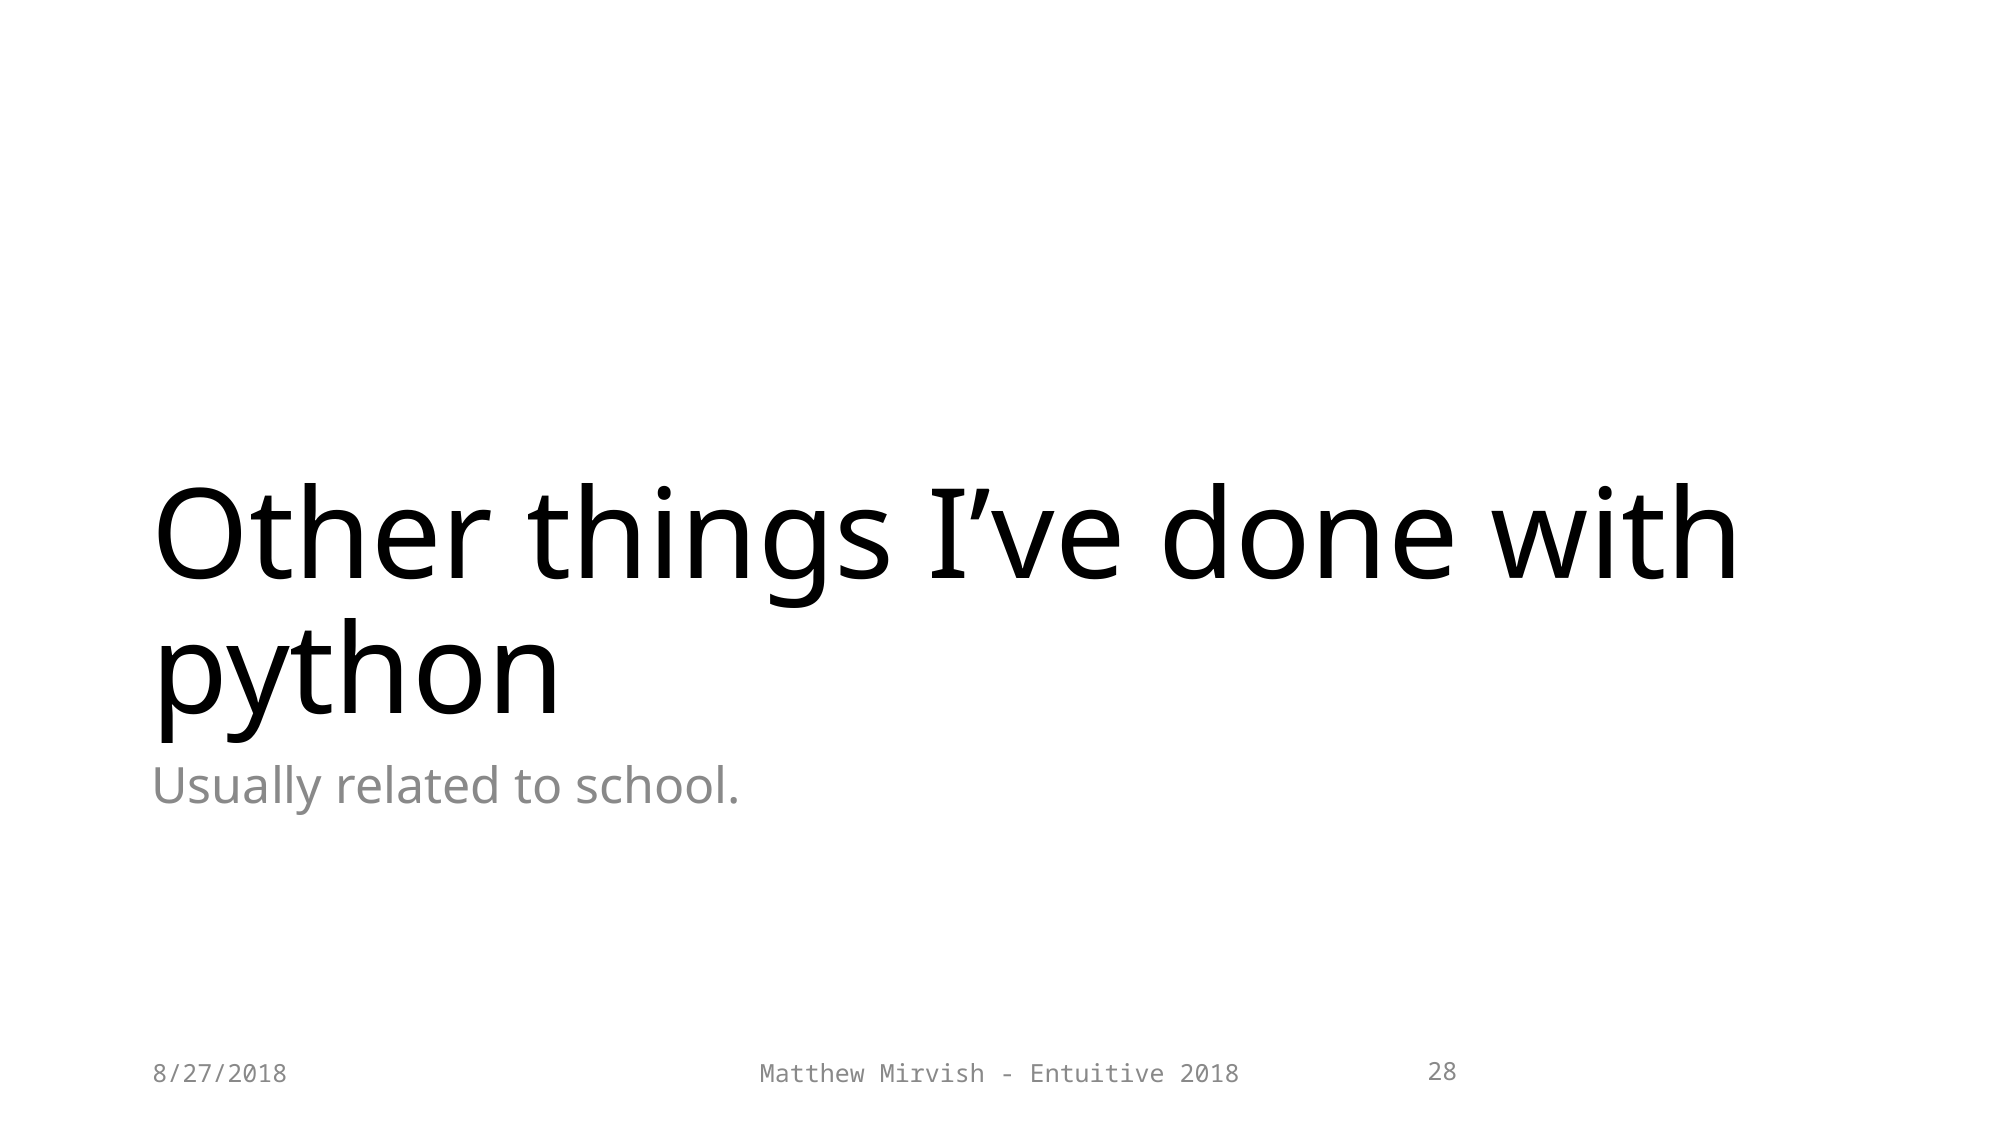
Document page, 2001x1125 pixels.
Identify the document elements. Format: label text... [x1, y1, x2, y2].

text_box 8/27/2018 [137, 1042, 588, 1103]
text_box Matthew Mirvish - Entuitive 2018 [662, 1042, 1338, 1103]
list Usually related to school. [136, 752, 1862, 999]
text_box 28 [1412, 1042, 1863, 1103]
title Other things I’ve done with python [136, 280, 1862, 749]
